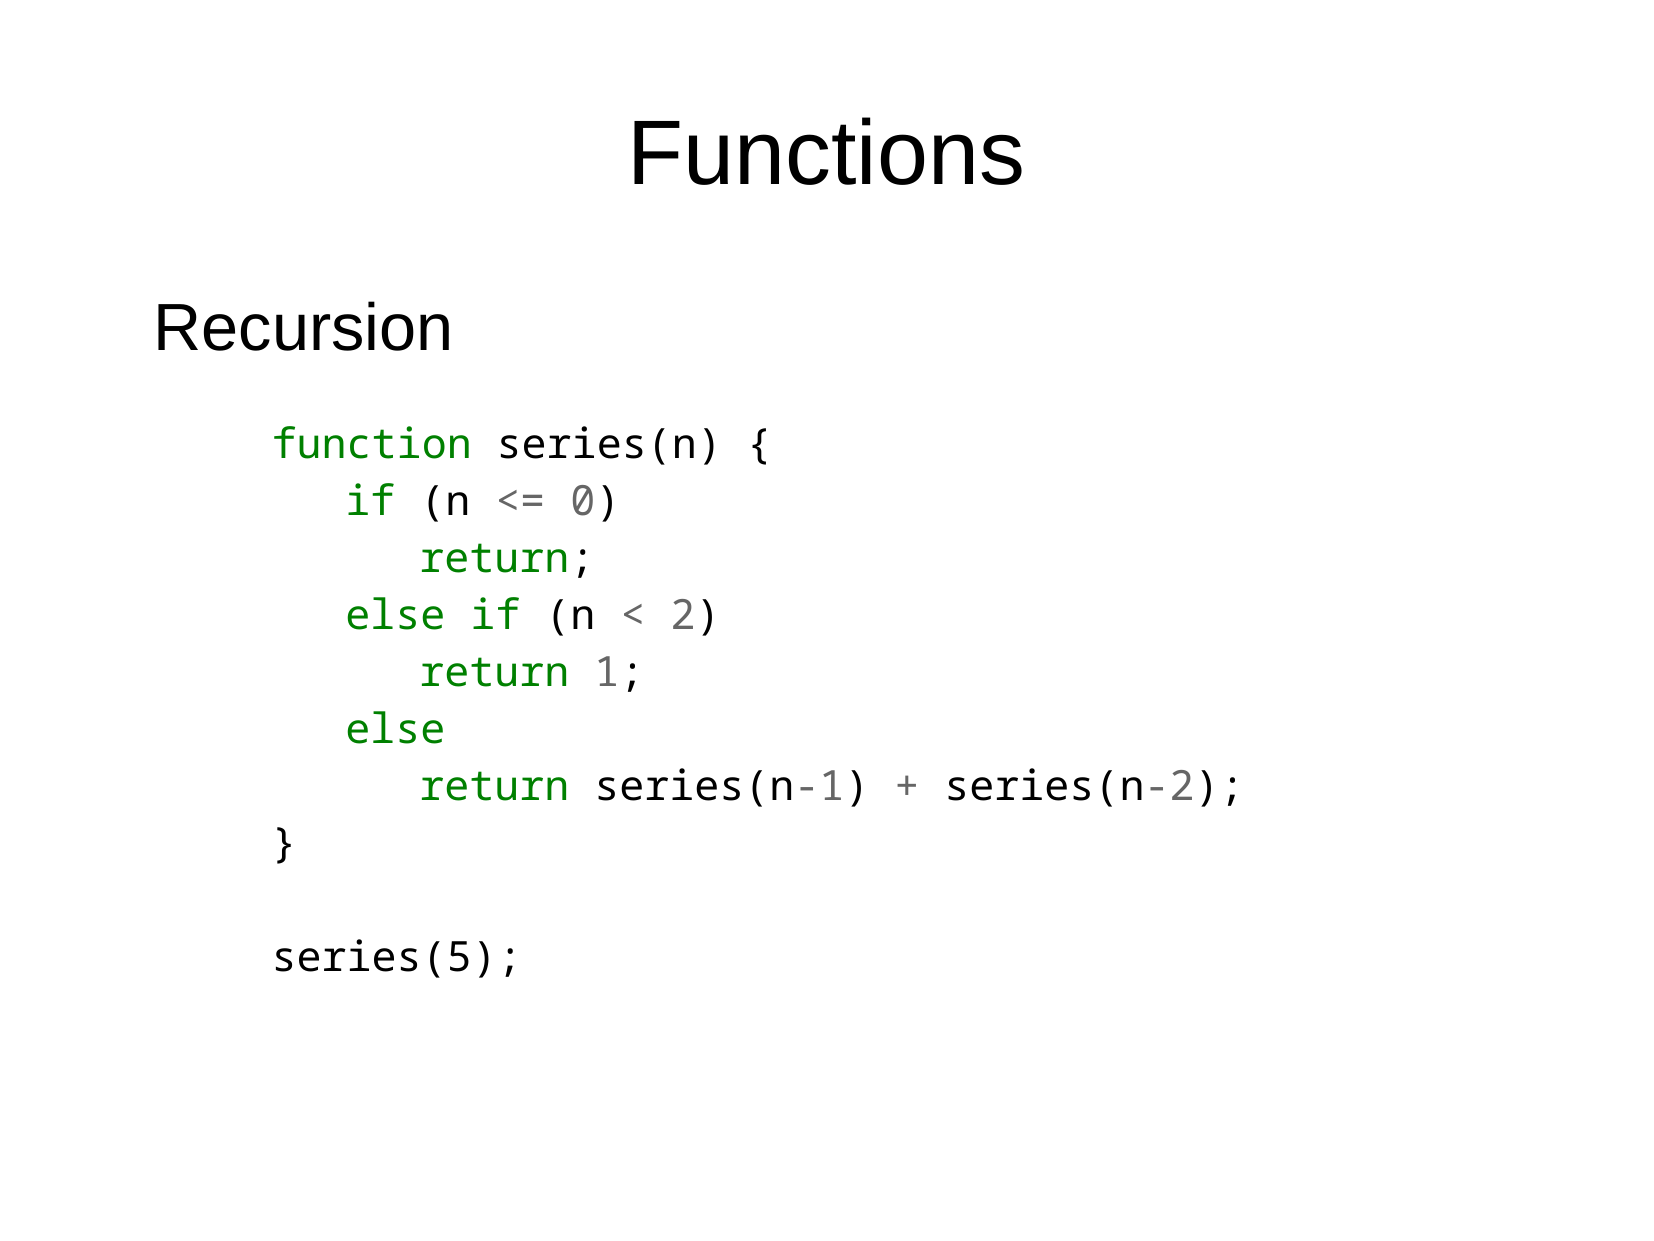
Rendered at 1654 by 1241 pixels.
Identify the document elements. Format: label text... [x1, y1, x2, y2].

title Functions [82, 49, 1571, 257]
list Recursion [82, 290, 1571, 1010]
text_box function series(n) { if (n <= 0) return; else if (n < 2) return 1; else return series(n-1) + series(n-2); } series(5); [271, 413, 1253, 899]
